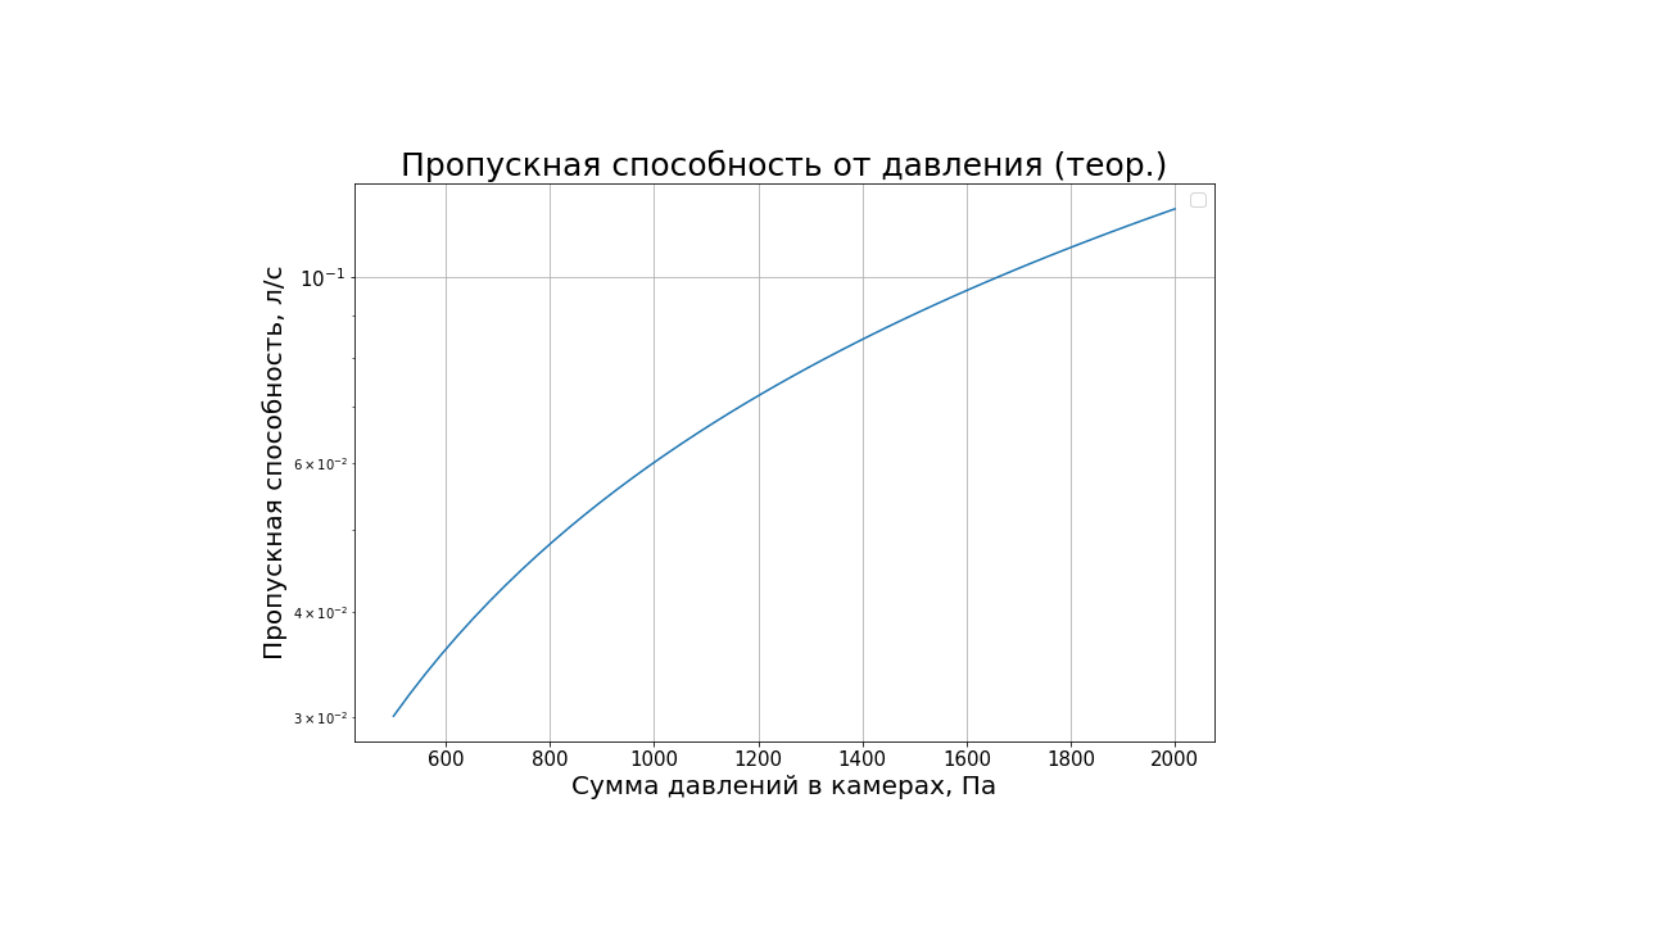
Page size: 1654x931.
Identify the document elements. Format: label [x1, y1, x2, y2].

picture [216, 95, 1325, 834]
